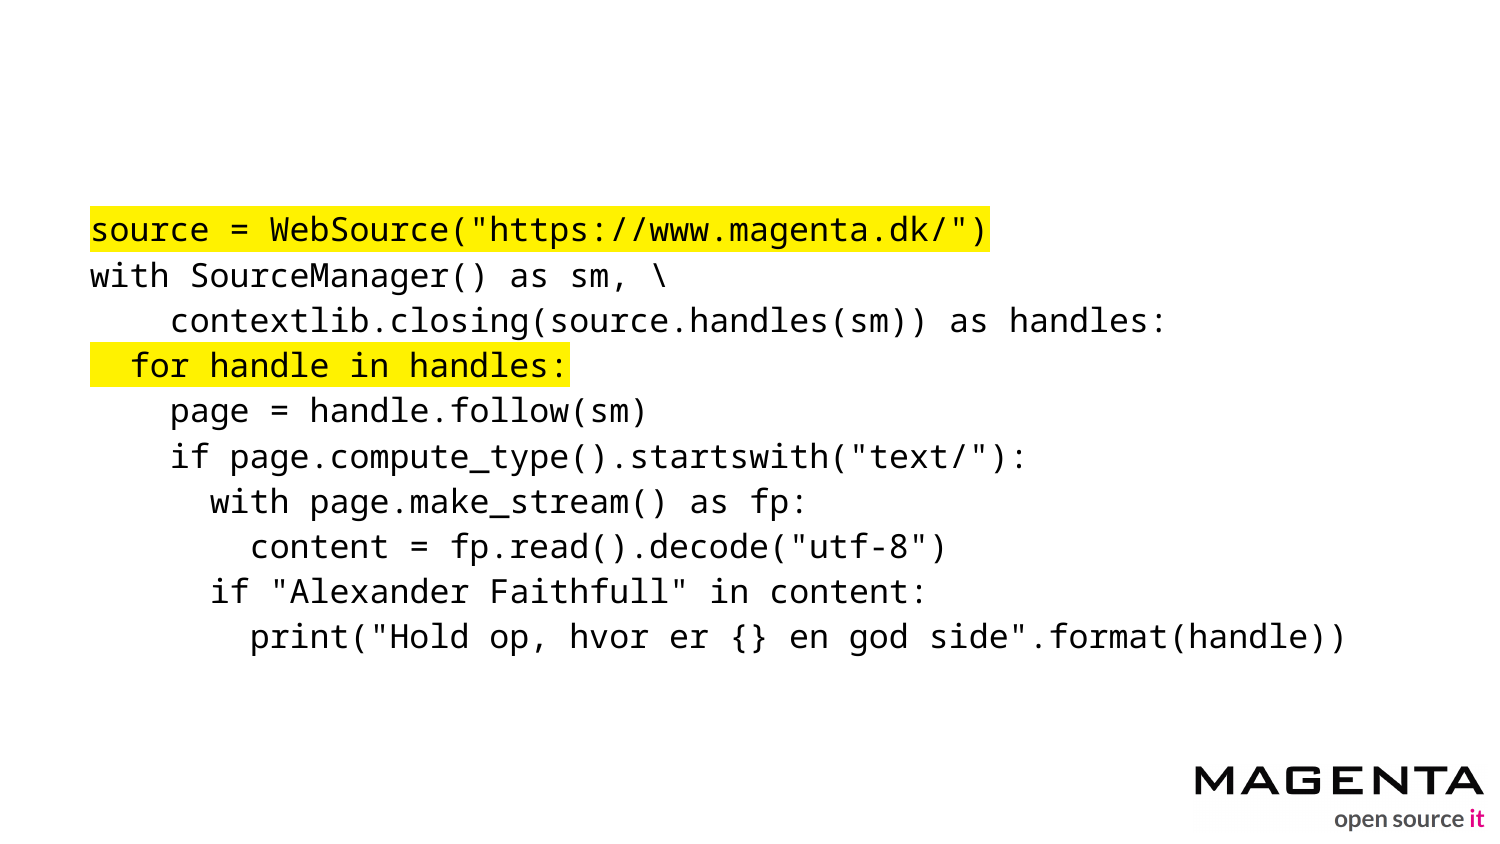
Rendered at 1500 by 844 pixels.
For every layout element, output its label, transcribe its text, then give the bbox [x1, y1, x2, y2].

text_box source = WebSource("https://www.magenta.dk/") with SourceManager() as sm, \ contextlib.closing(source.handles(sm)) as handles: for handle in handles: page = handle.follow(sm) if page.compute_type().startswith("text/"): with page.make_stream() as fp: content = fp.read().decode("utf-8") if "Alexander Faithfull" in content: print("Hold op, hvor er {} en god side".format(handle)) [75, 199, 1441, 632]
picture [1193, 764, 1488, 833]
